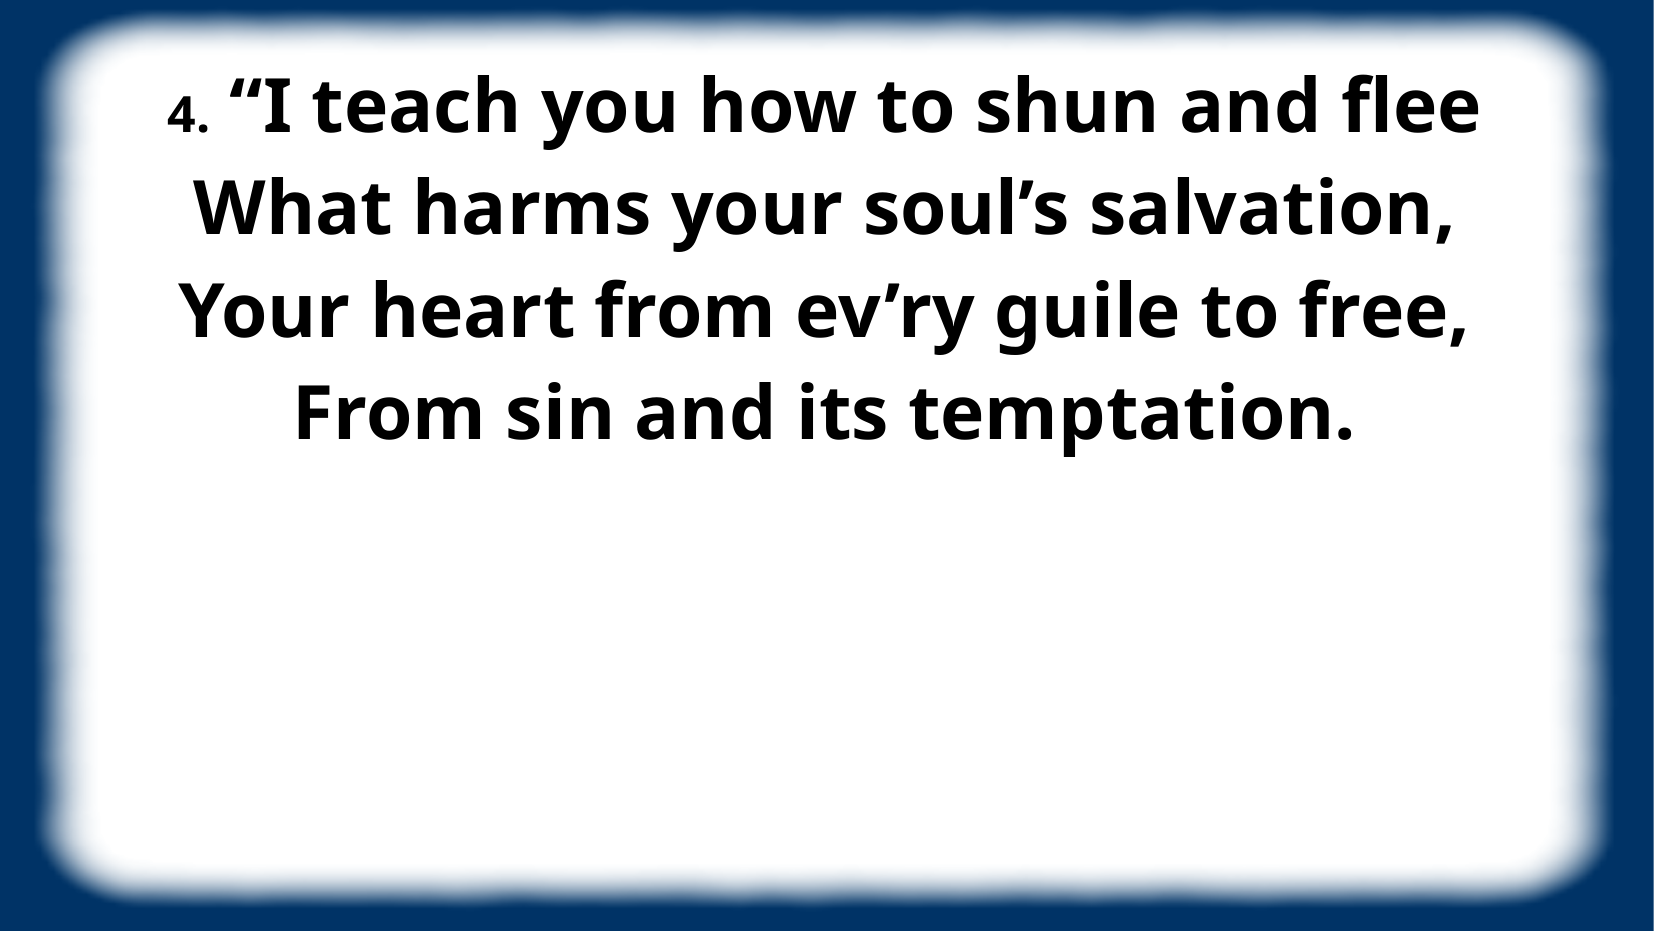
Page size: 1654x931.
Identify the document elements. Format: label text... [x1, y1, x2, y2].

picture [0, 0, 1654, 931]
text_box 4. “I teach you how to shun and flee What harms your soul’s salvation, Your heart from ev’ry guile to free, From sin and its temptation. [75, 45, 1576, 460]
